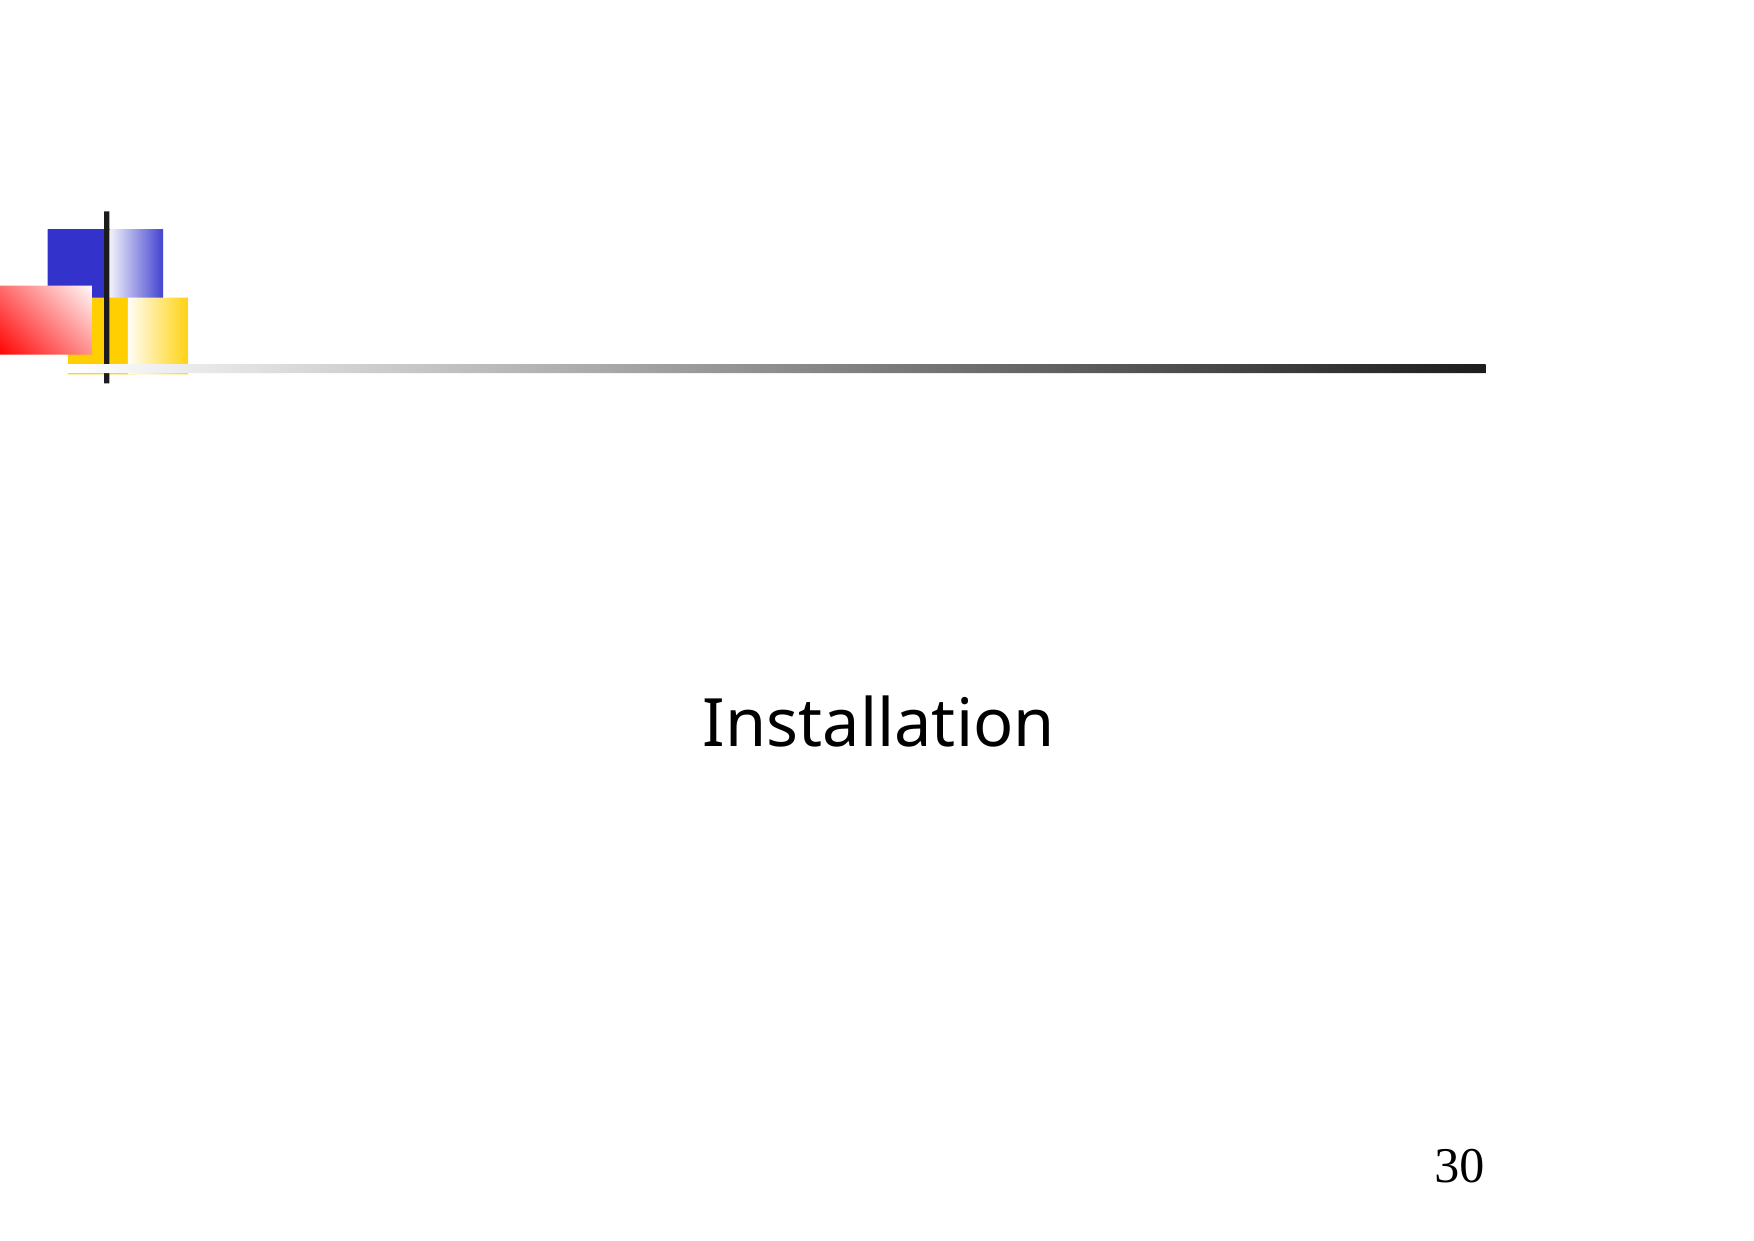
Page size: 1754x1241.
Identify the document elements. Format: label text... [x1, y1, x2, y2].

subtitle Installation [179, 378, 1574, 1068]
